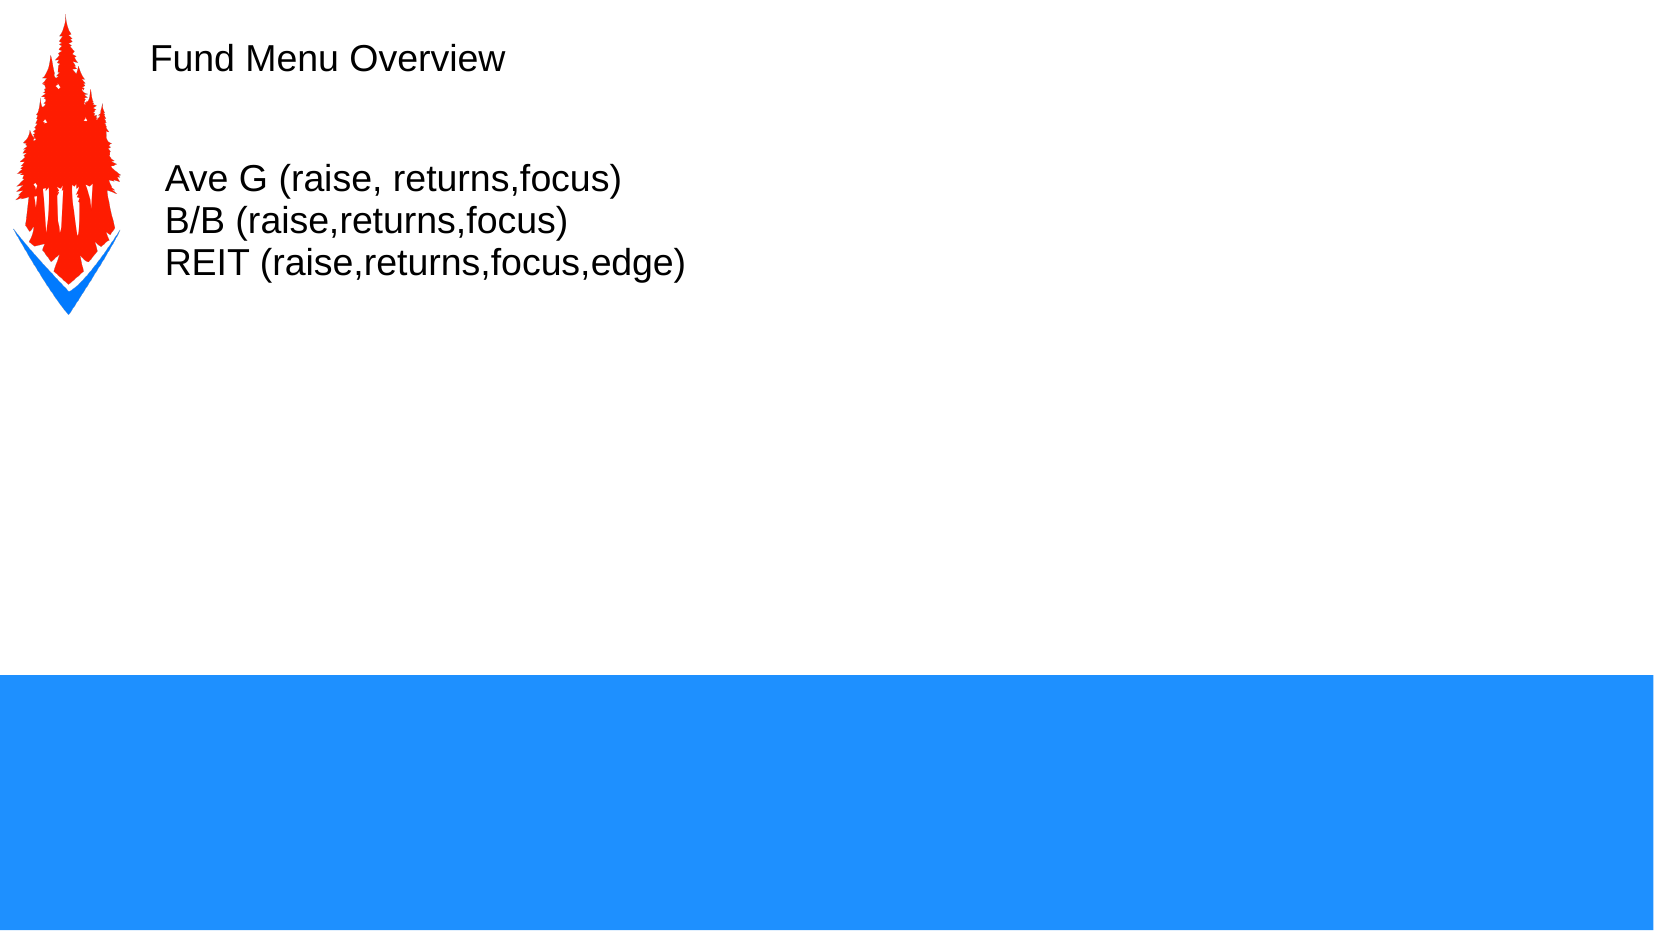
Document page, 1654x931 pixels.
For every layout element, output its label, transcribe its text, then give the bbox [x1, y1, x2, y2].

text_box Fund Menu Overview [135, 30, 1201, 136]
picture [13, 14, 121, 316]
text_box Ave G (raise, returns,focus) B/B (raise,returns,focus) REIT (raise,returns,focus,edge) [150, 150, 1501, 616]
text_box [0, 675, 1654, 931]
